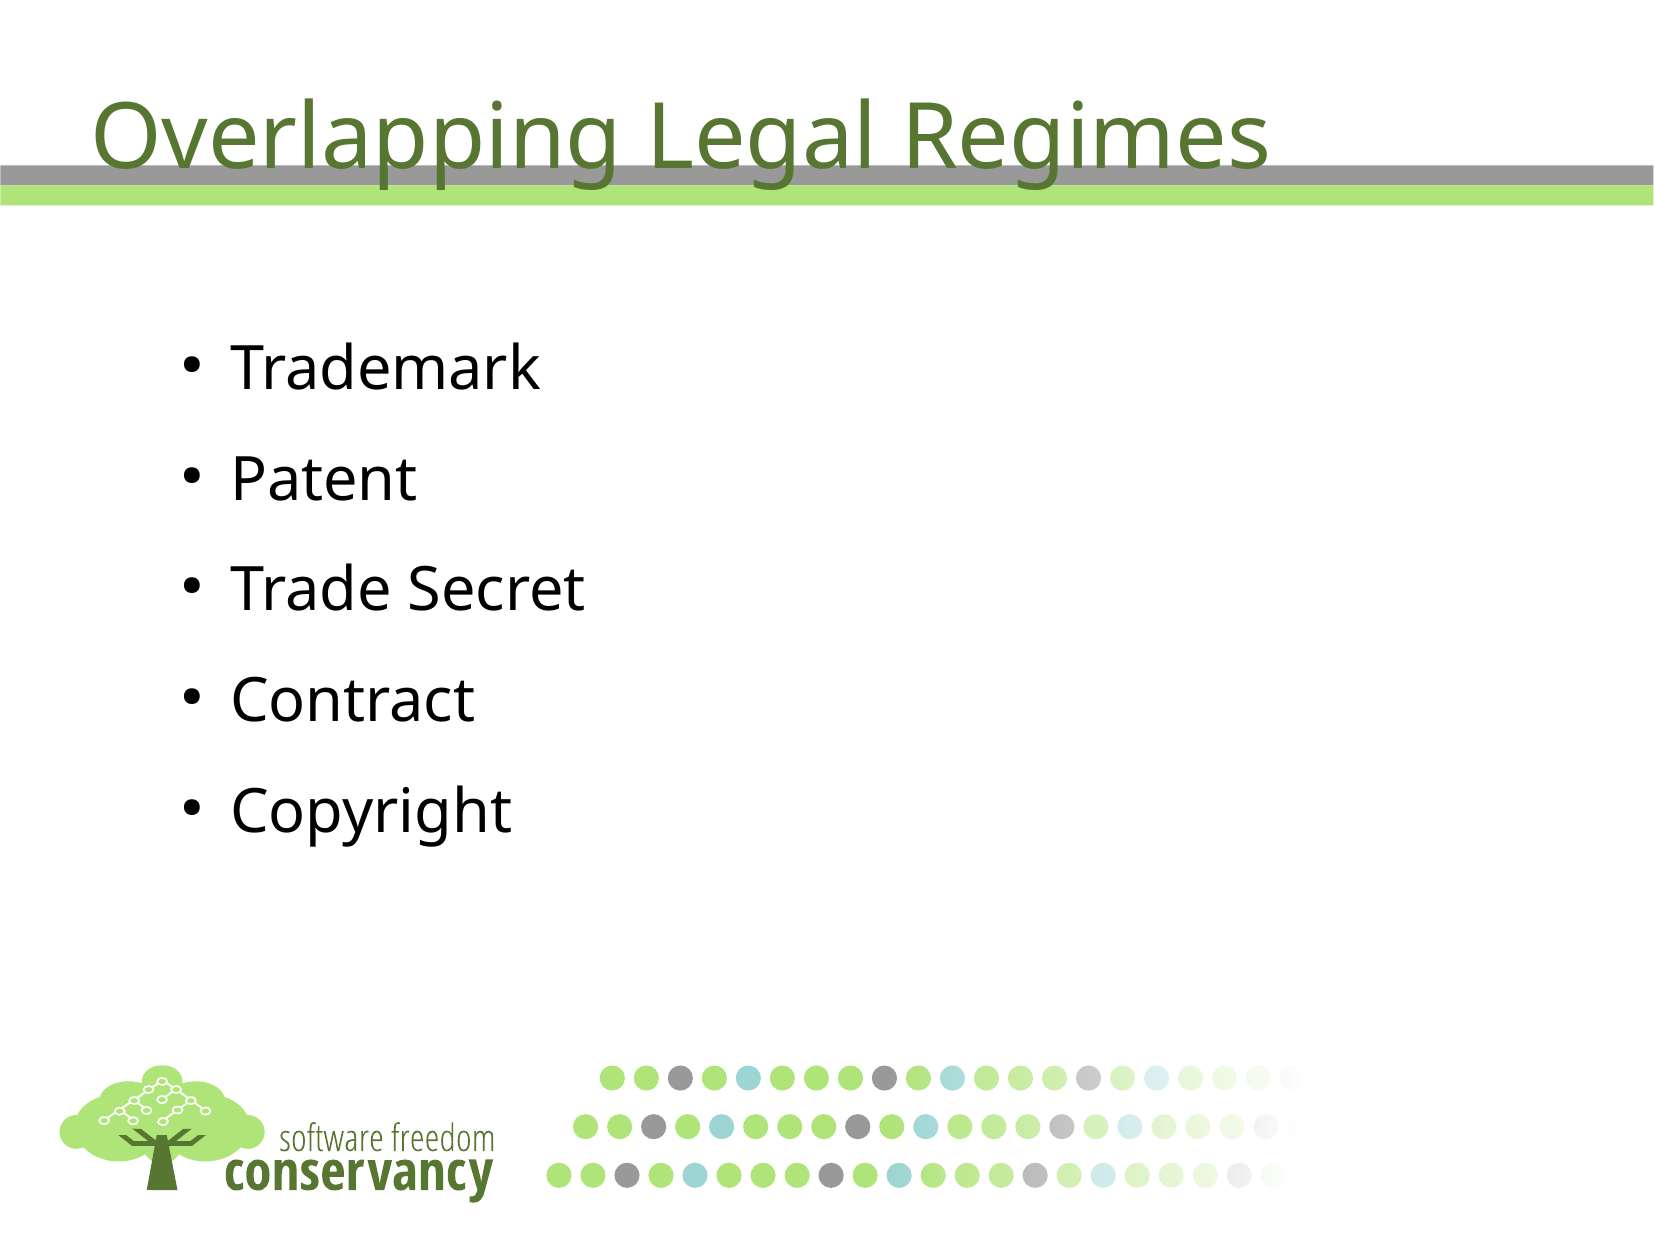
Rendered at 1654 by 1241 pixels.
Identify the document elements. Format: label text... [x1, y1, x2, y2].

text_box Overlapping Legal Regimes [90, 25, 1516, 241]
list Trademark Patent Trade Secret Contract Copyright [165, 324, 1621, 856]
